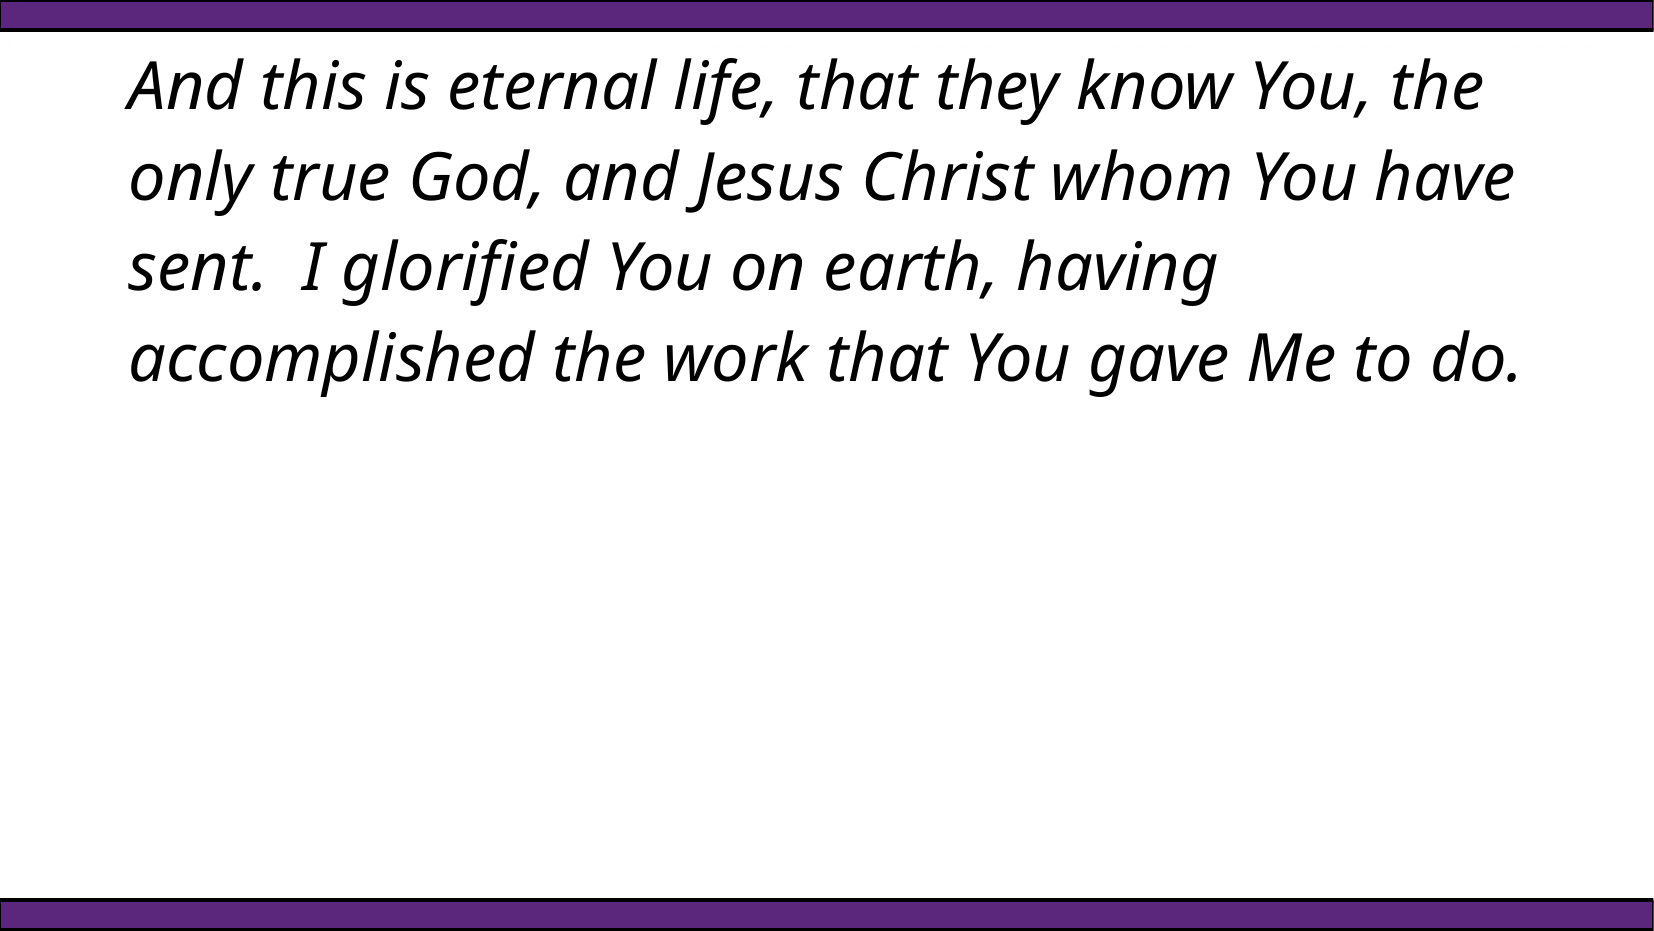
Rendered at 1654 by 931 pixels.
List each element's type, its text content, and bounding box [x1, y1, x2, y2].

picture [0, 31, 1654, 900]
text_box [0, 0, 1654, 31]
text_box And this is eternal life, that they know You, the only true God, and Jesus Christ whom You have sent. I glorified You on earth, having accomplished the work that You gave Me to do. [45, 30, 1581, 401]
text_box [0, 900, 1654, 931]
